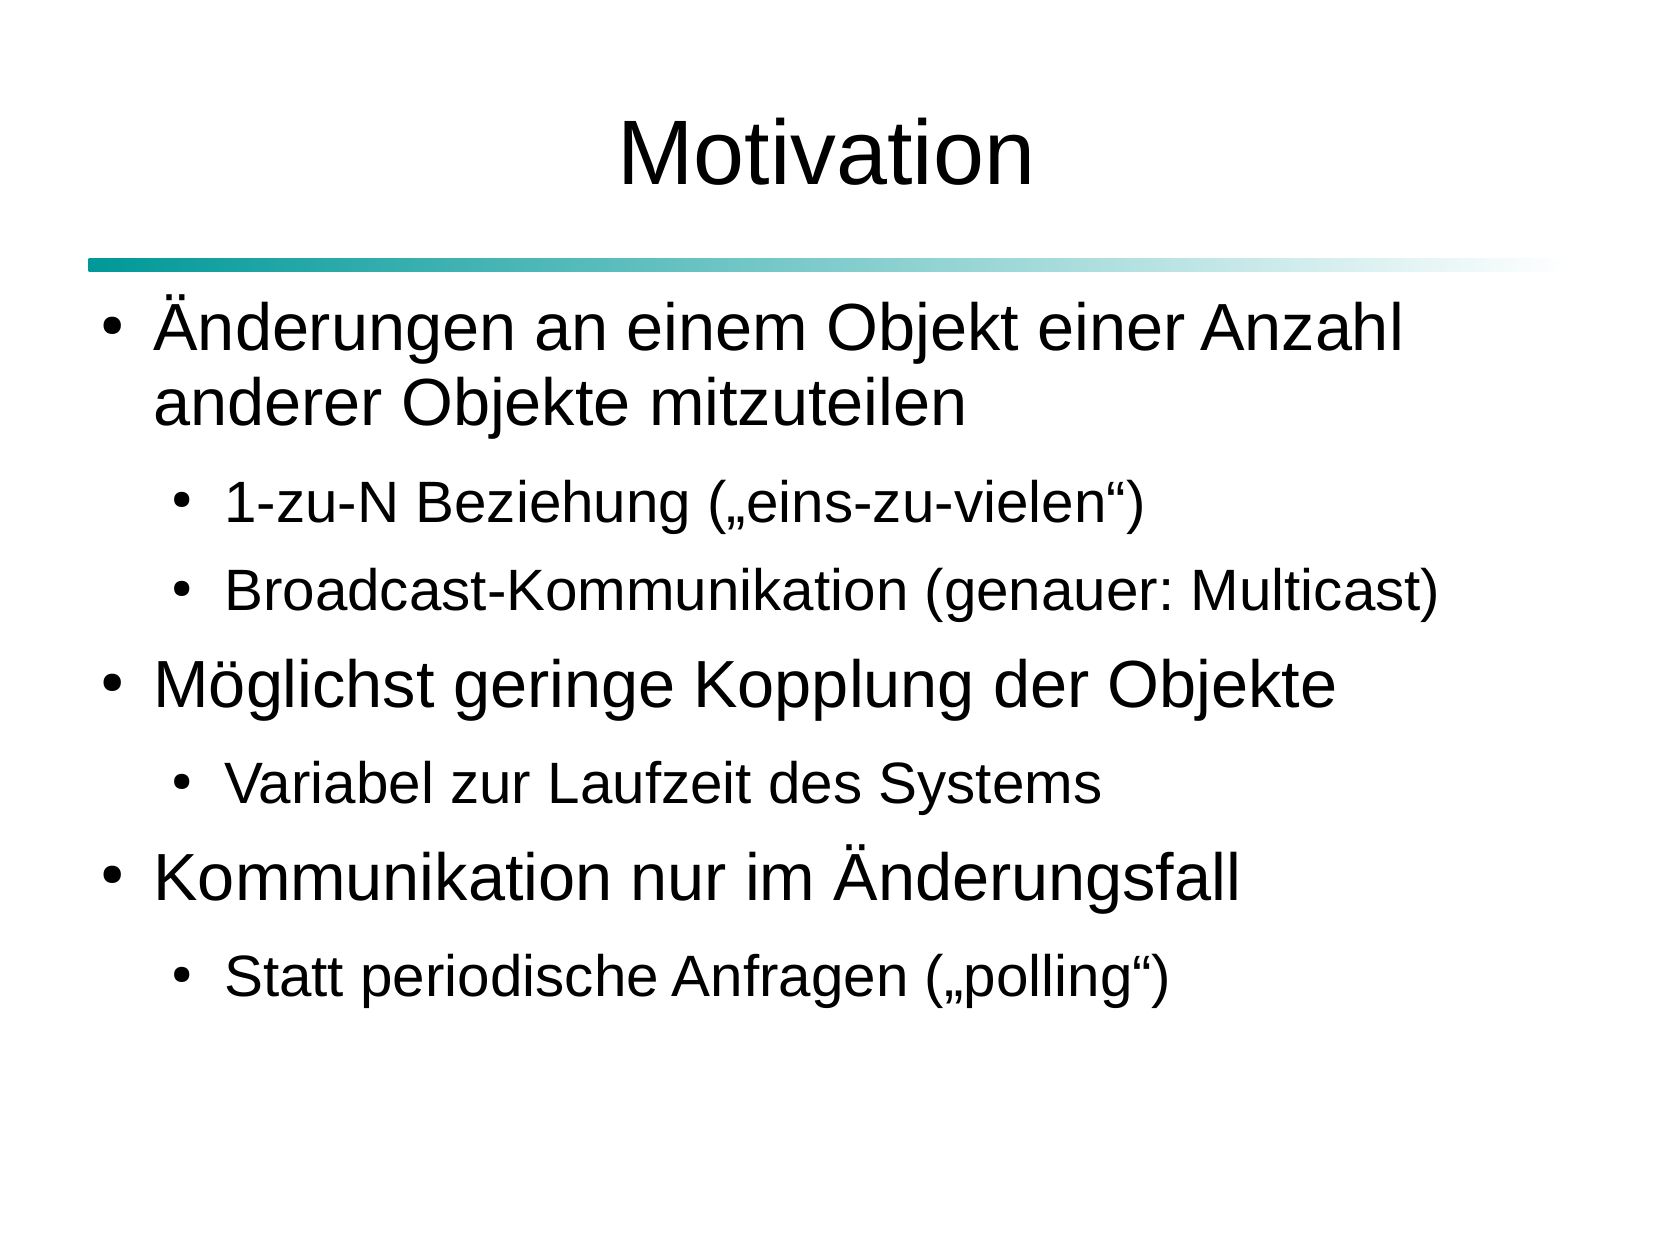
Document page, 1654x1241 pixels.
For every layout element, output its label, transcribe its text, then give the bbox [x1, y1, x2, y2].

list Änderungen an einem Objekt einer Anzahl anderer Objekte mitzuteilen 1-zu-N Beziehung („eins-zu-vielen“) Broadcast-Kommunikation (genauer: Multicast) Möglichst geringe Kopplung der Objekte Variabel zur Laufzeit des Systems Kommunikation nur im Änderungsfall Statt periodische Anfragen („polling“) [82, 290, 1571, 1097]
title Motivation [82, 49, 1571, 257]
